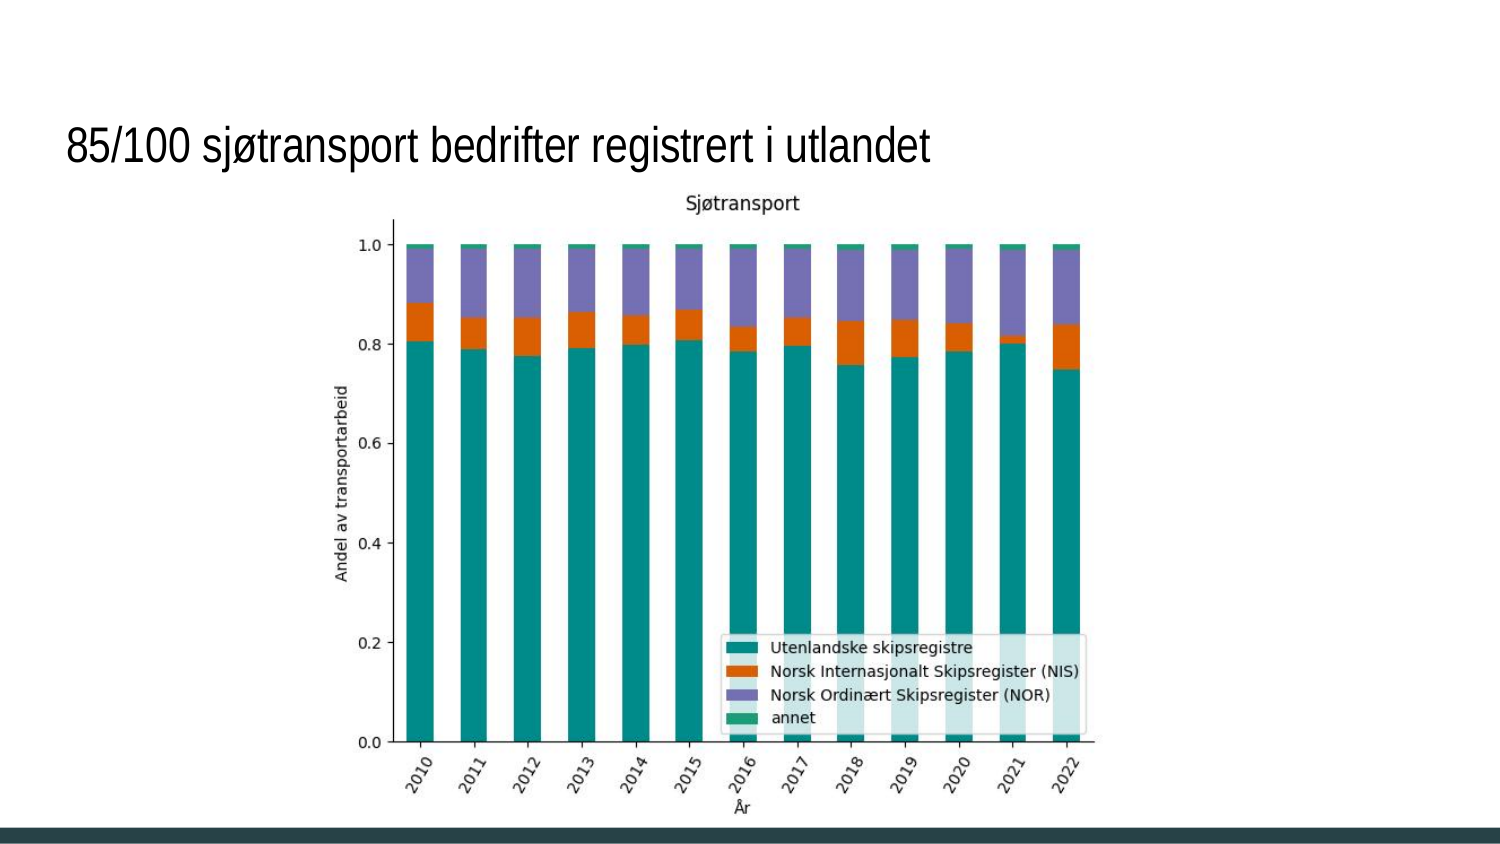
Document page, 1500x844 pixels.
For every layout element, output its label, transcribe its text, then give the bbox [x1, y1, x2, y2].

title 85/100 sjøtransport bedrifter registrert i utlandet [51, 51, 1449, 189]
picture [280, 188, 1110, 816]
